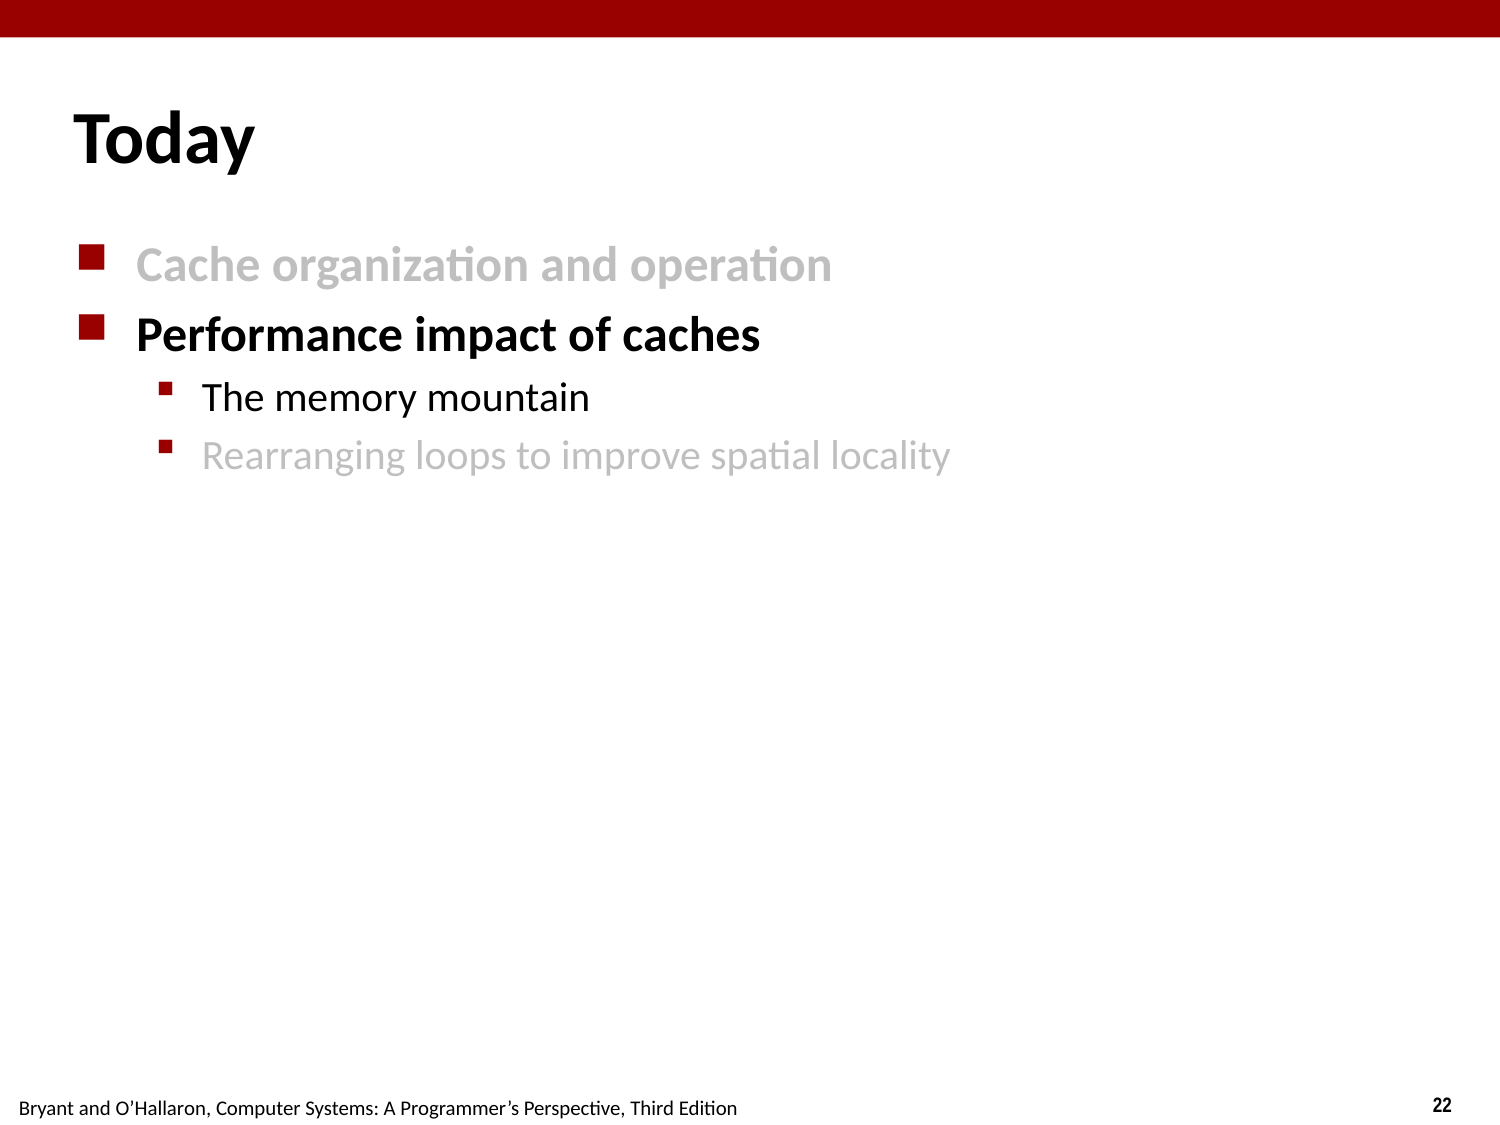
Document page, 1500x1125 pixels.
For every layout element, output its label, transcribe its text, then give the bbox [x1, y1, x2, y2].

title Today [58, 71, 1304, 197]
list Cache organization and operation Performance impact of caches The memory mountain Rearranging loops to improve spatial locality [65, 223, 1361, 1040]
